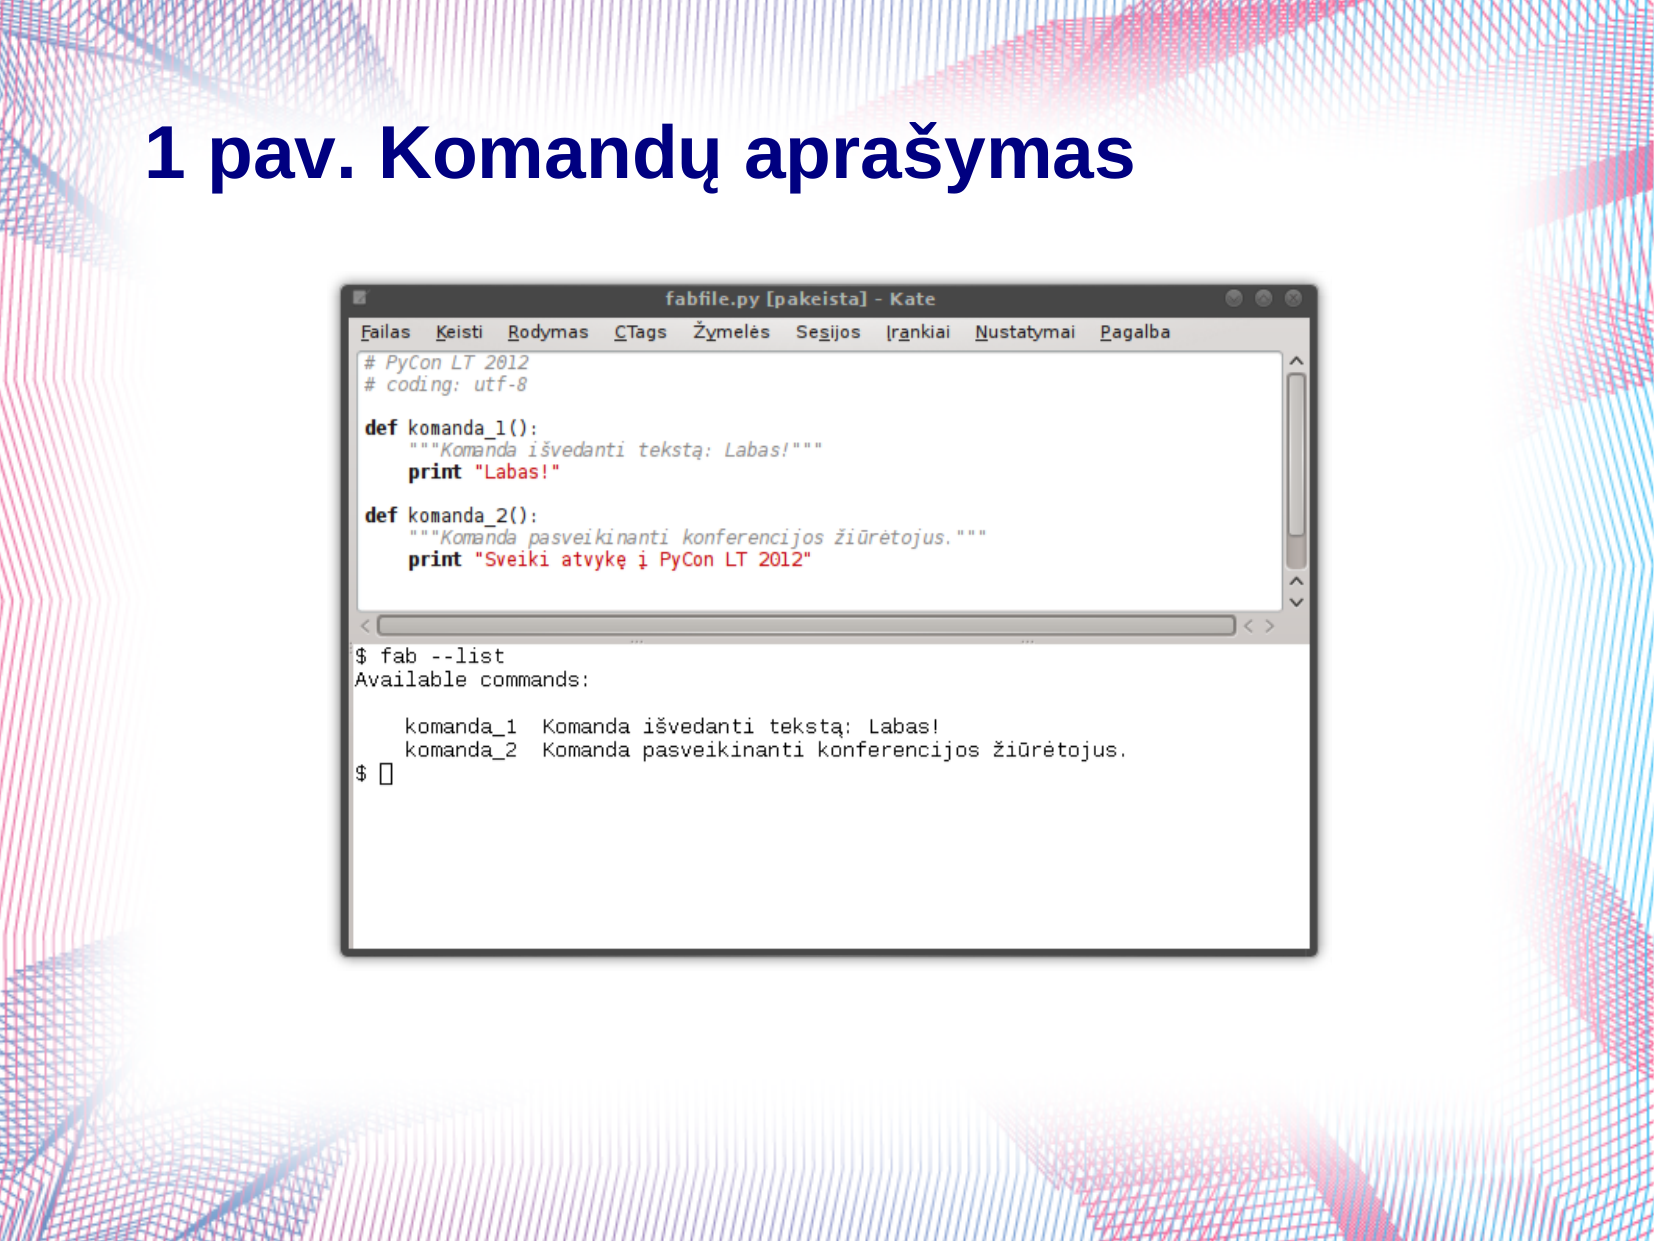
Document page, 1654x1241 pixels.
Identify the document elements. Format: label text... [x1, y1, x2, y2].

title 1 pav. Komandų aprašymas [82, 49, 1571, 257]
picture [0, 0, 1654, 1241]
